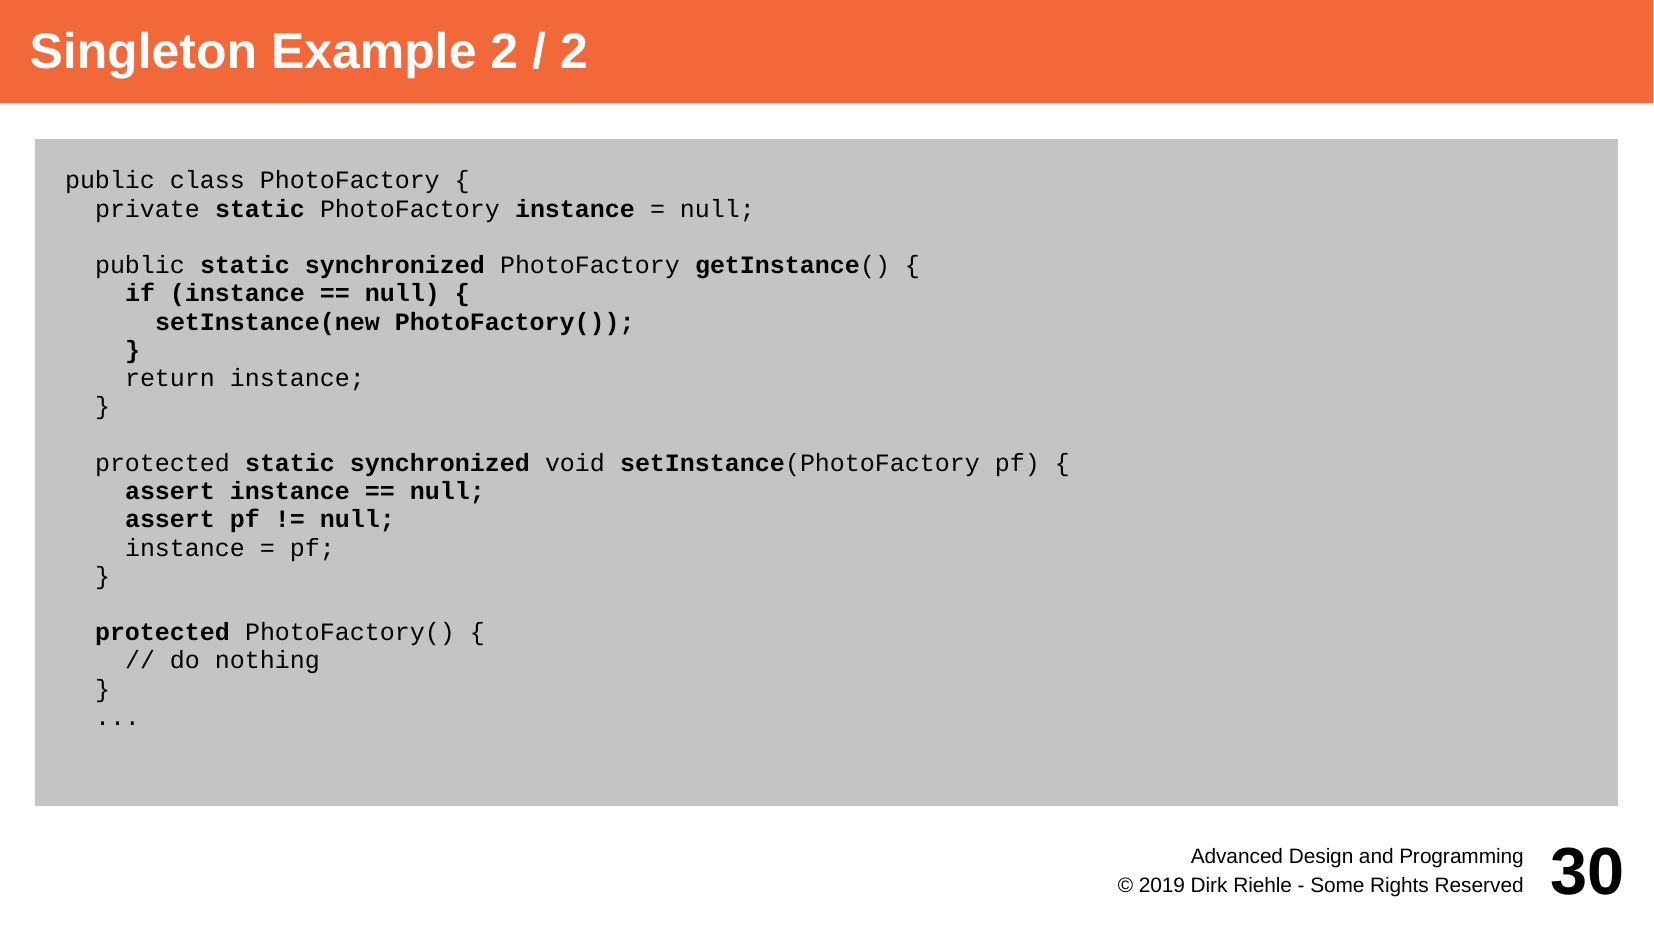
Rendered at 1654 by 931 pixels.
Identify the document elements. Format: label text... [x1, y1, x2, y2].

list public class PhotoFactory { private static PhotoFactory instance = null; public static synchronized PhotoFactory getInstance() { if (instance == null) { setInstance(new PhotoFactory()); } return instance; } protected static synchronized void setInstance(PhotoFactory pf) { assert instance == null; assert pf != null; instance = pf; } protected PhotoFactory() { // do nothing } ... [29, 132, 1625, 813]
title Singleton Example 2 / 2 [0, 0, 1654, 104]
